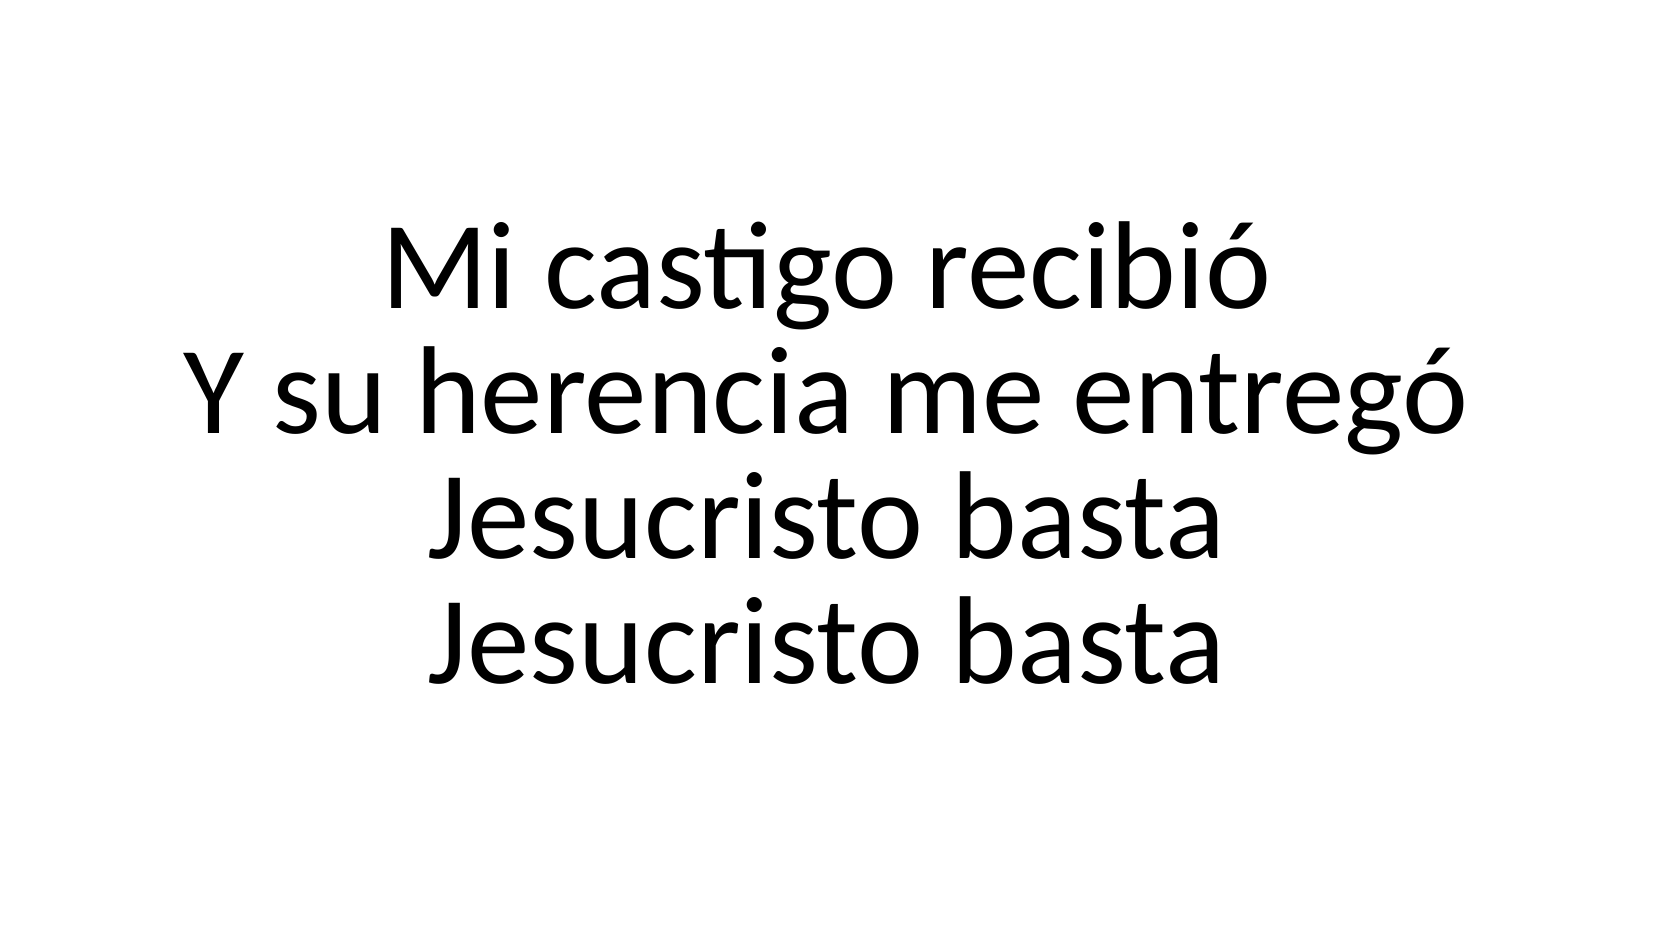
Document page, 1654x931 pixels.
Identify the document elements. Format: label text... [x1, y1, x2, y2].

title Mi castigo recibió Y su herencia me entregó Jesucristo basta Jesucristo basta [0, 0, 1654, 931]
